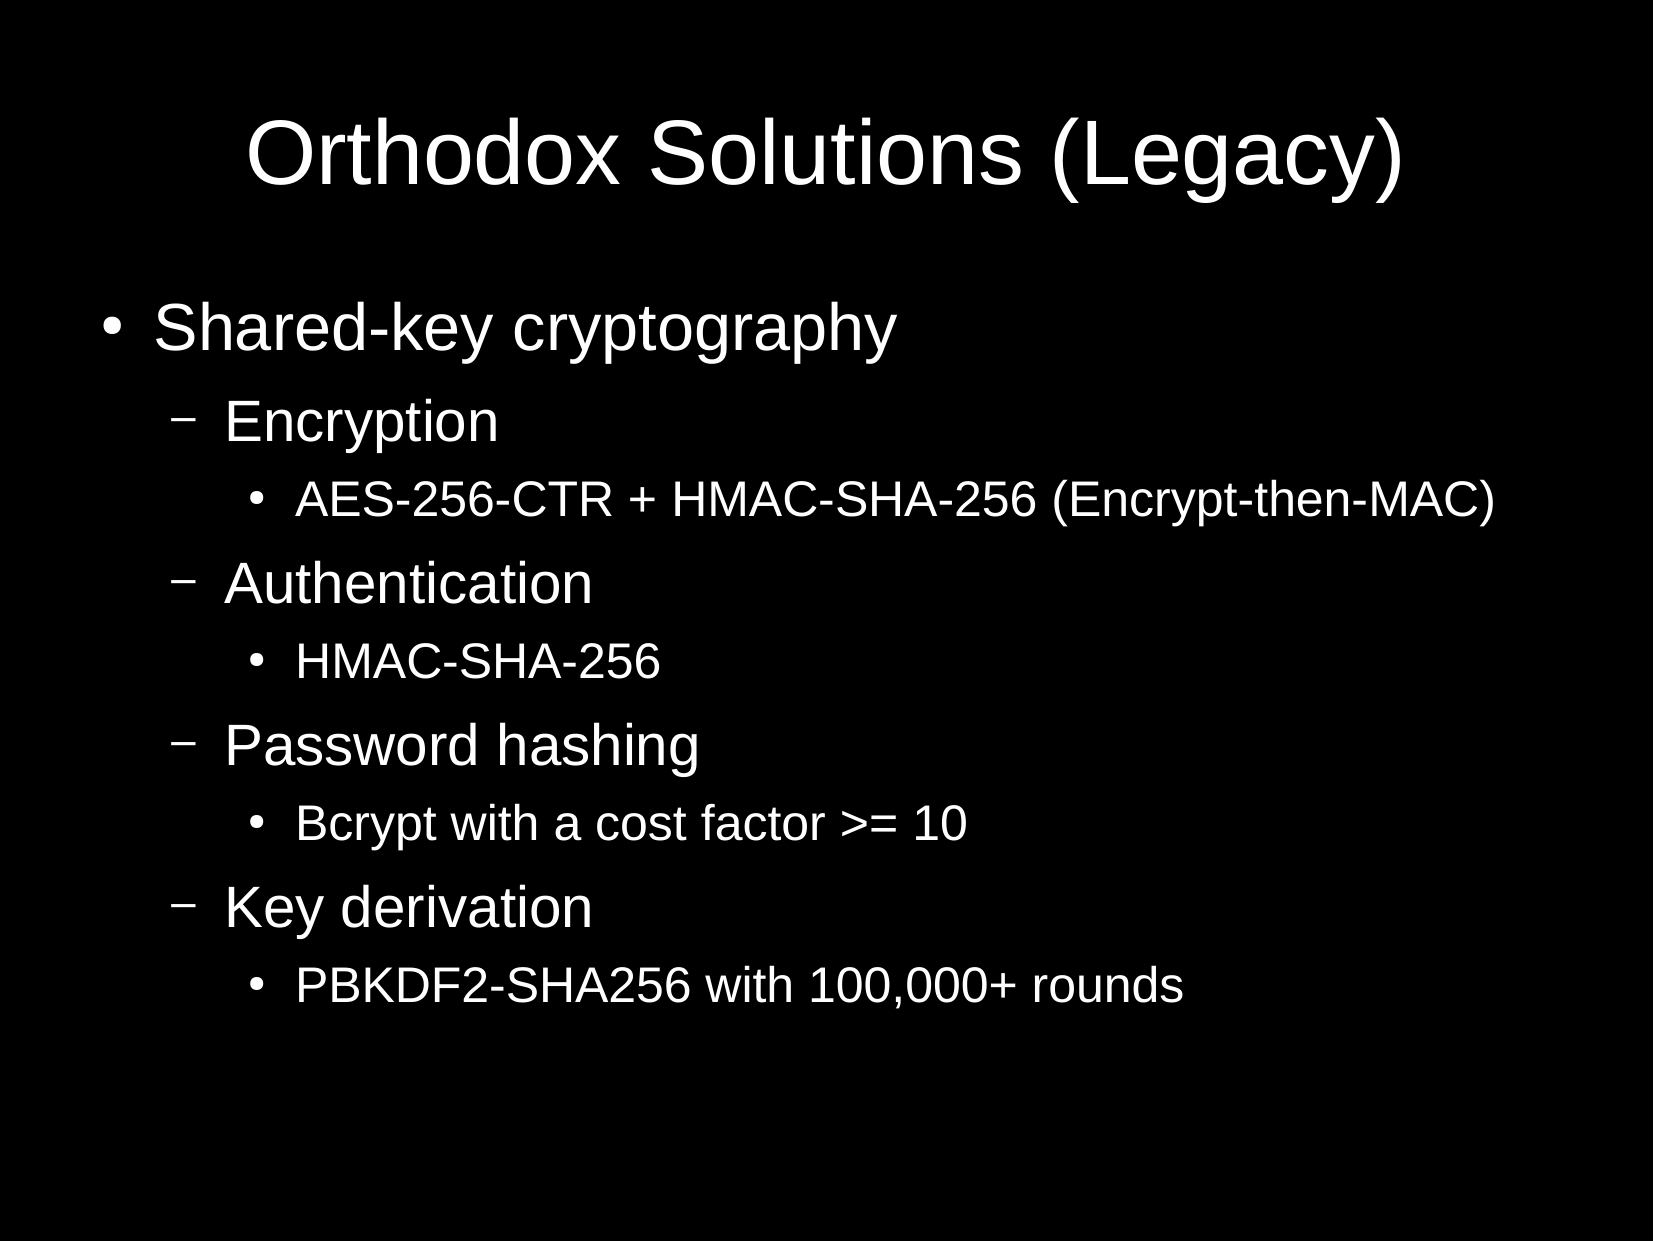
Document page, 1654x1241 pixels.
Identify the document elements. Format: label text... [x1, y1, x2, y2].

title Orthodox Solutions (Legacy) [82, 49, 1571, 257]
list Shared-key cryptography Encryption AES-256-CTR + HMAC-SHA-256 (Encrypt-then-MAC) Authentication HMAC-SHA-256 Password hashing Bcrypt with a cost factor >= 10 Key derivation PBKDF2-SHA256 with 100,000+ rounds [82, 290, 1571, 1186]
